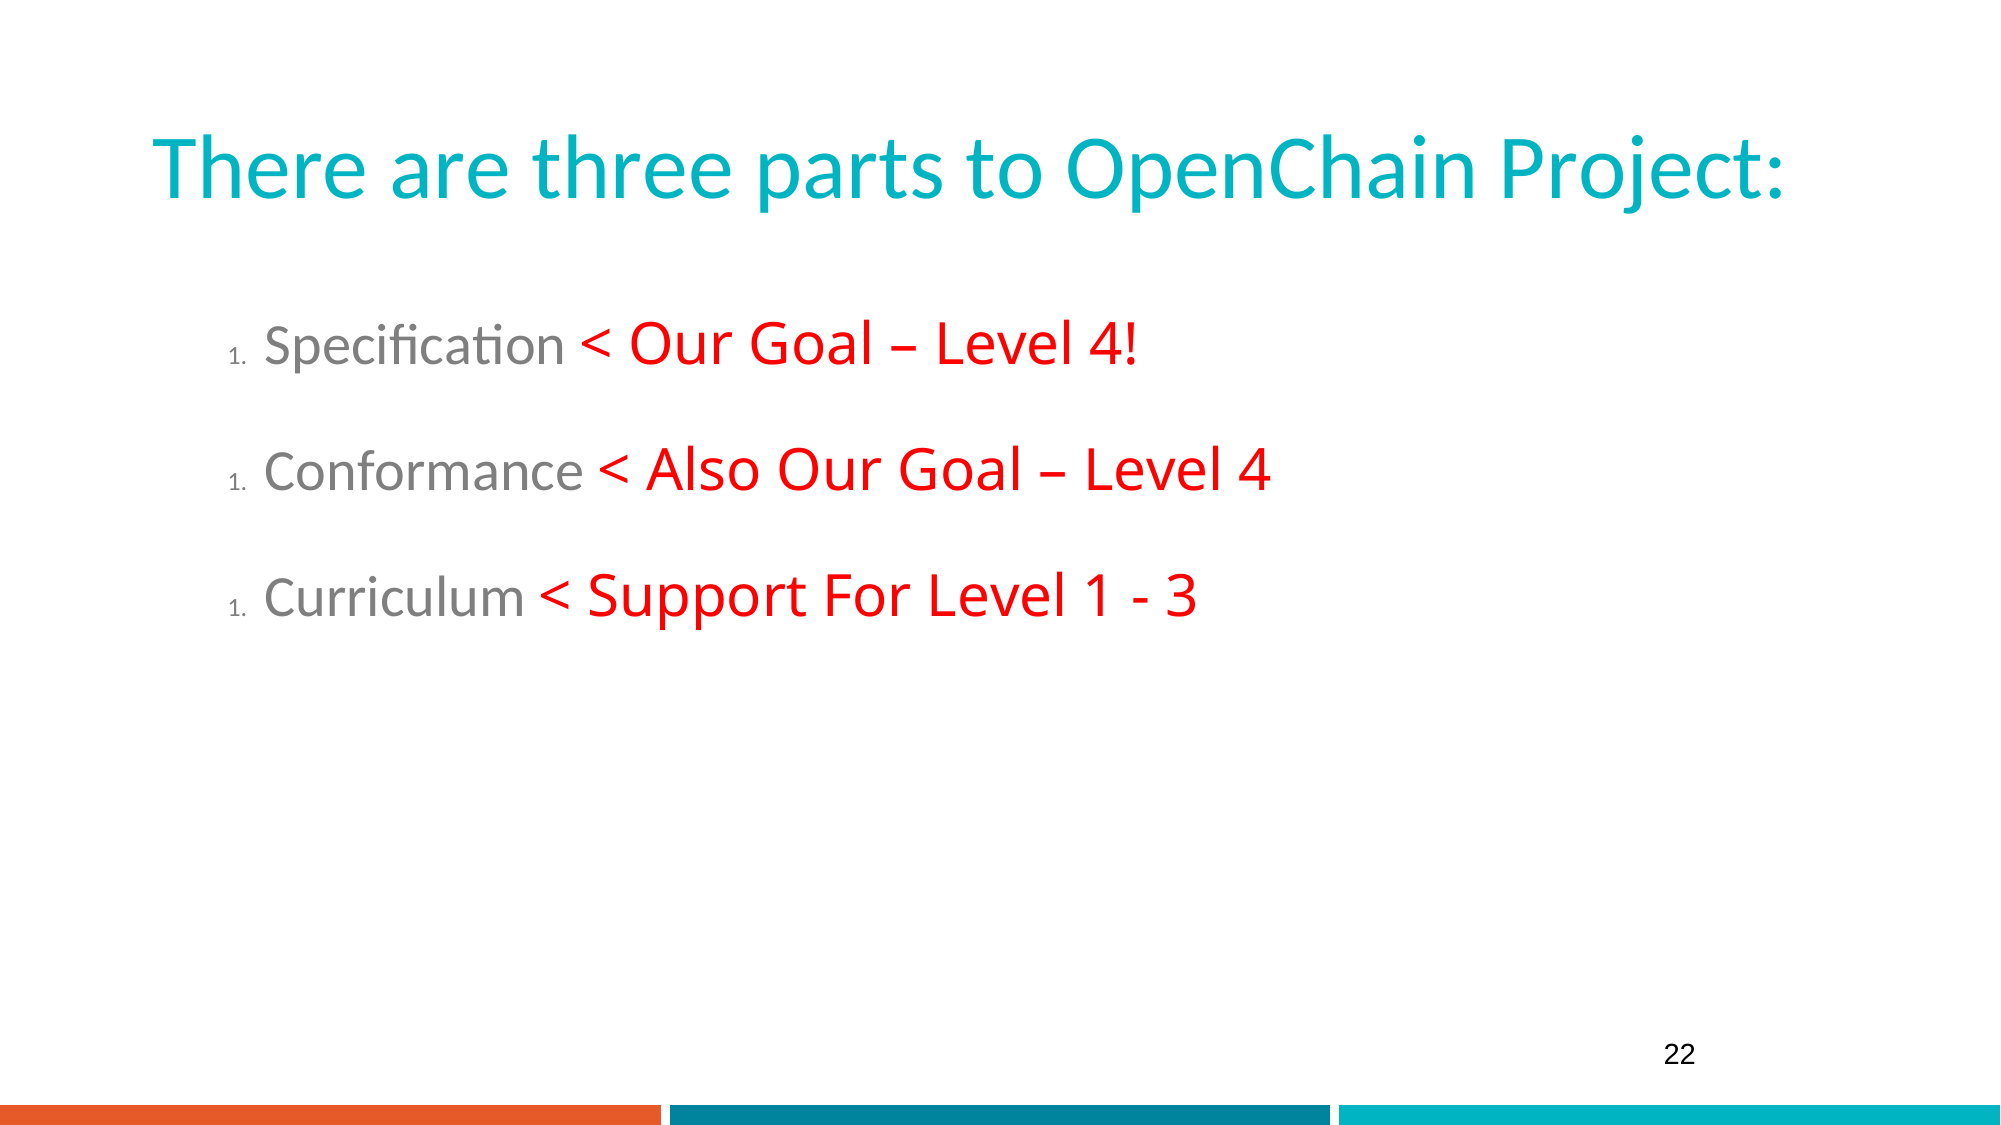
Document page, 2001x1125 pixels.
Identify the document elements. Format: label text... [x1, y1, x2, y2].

list Specification < Our Goal – Level 4! Conformance < Also Our Goal – Level 4 Curriculum < Support For Level 1 - 3 [137, 299, 1863, 928]
title There are three parts to OpenChain Project: [137, 59, 1863, 278]
text_box 22 [1648, 1022, 1863, 1083]
